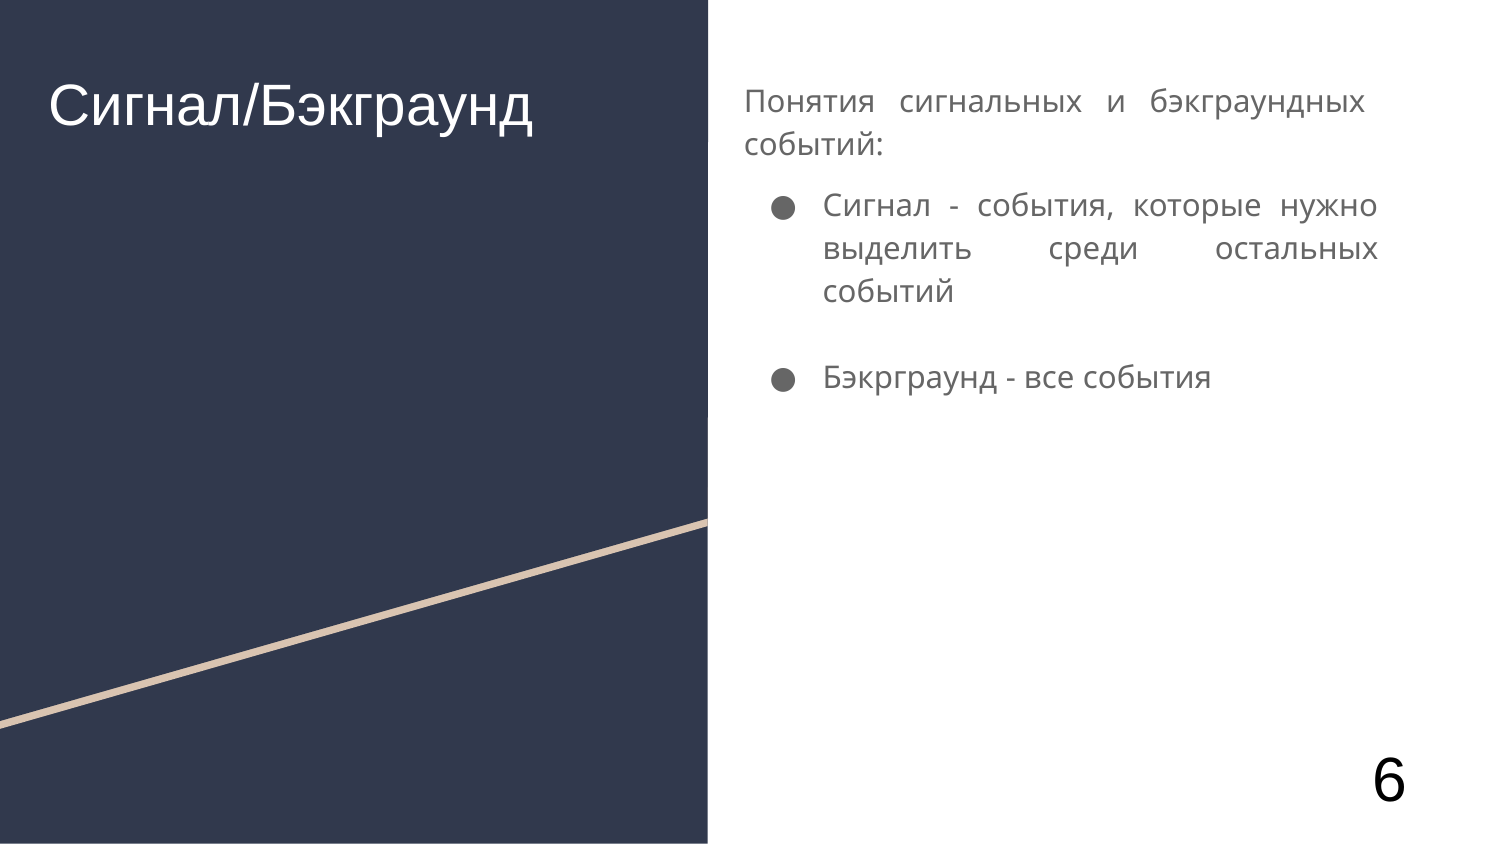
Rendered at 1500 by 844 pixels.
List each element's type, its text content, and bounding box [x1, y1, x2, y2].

title 6 [1357, 723, 1500, 844]
text_box Понятия сигнальных и бэкграундных событий: [728, 60, 1382, 194]
list Сигнал - события, которые нужно выделить среди остальных событий Бэкрграунд - все события [732, 164, 1394, 838]
title Сигнал/Бэкграунд [33, 52, 642, 464]
